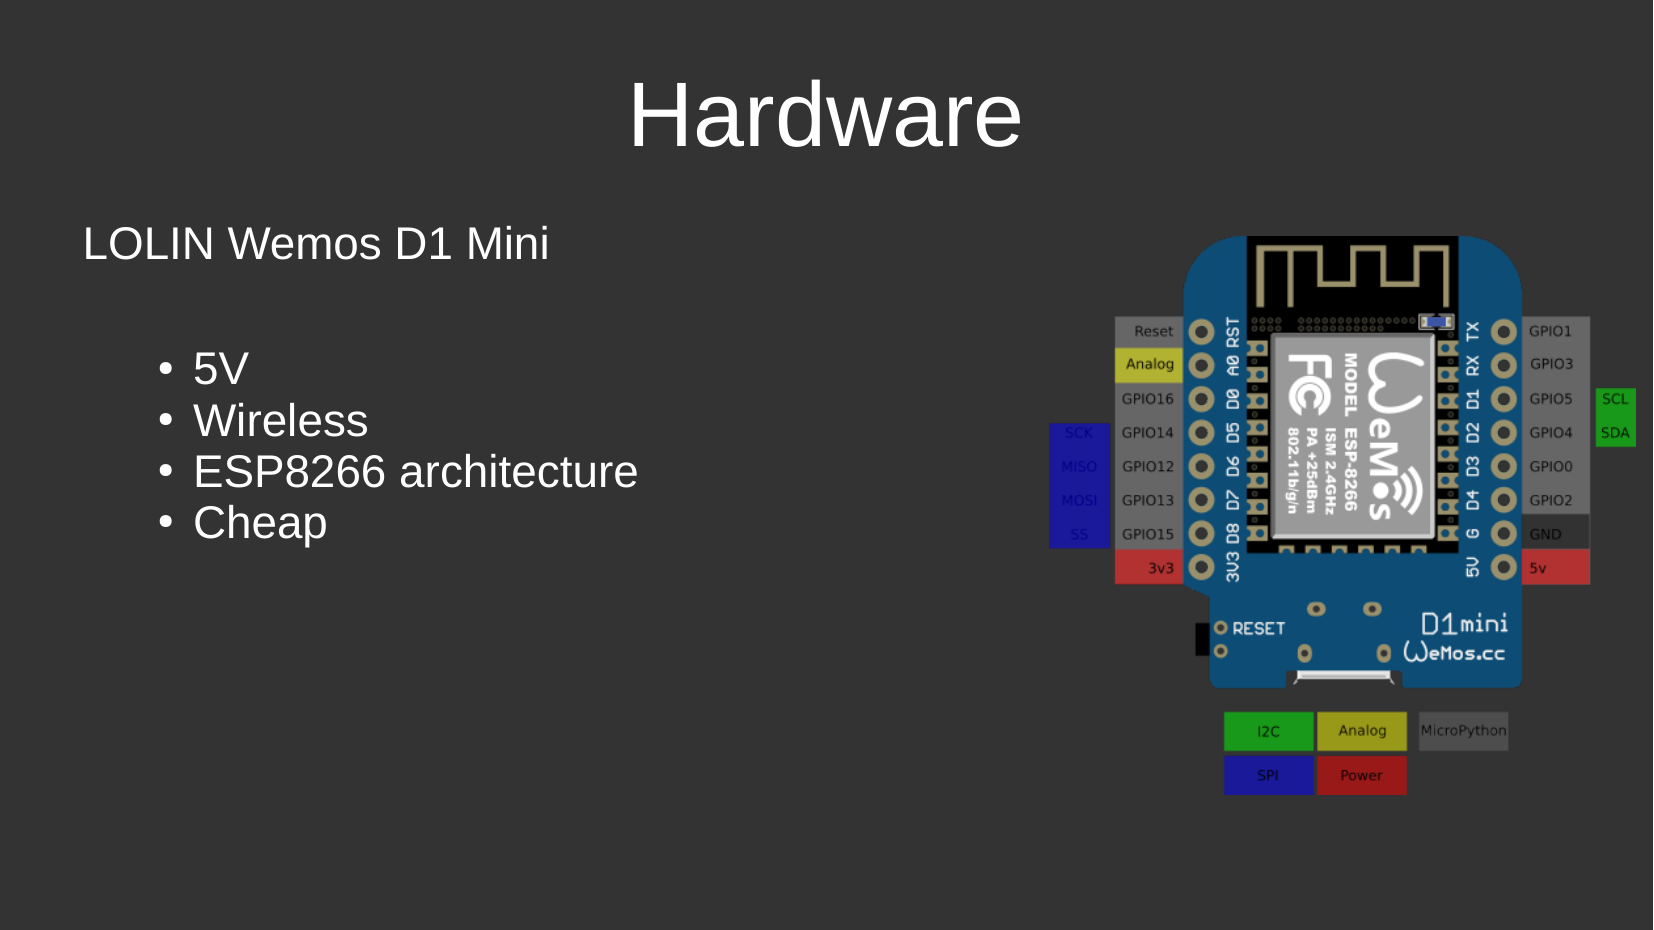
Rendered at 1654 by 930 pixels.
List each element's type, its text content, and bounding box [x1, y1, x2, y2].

picture [1049, 236, 1636, 796]
subtitle LOLIN Wemos D1 Mini 5V Wireless ESP8266 architecture Cheap [82, 217, 1571, 757]
title Hardware [82, 37, 1571, 193]
